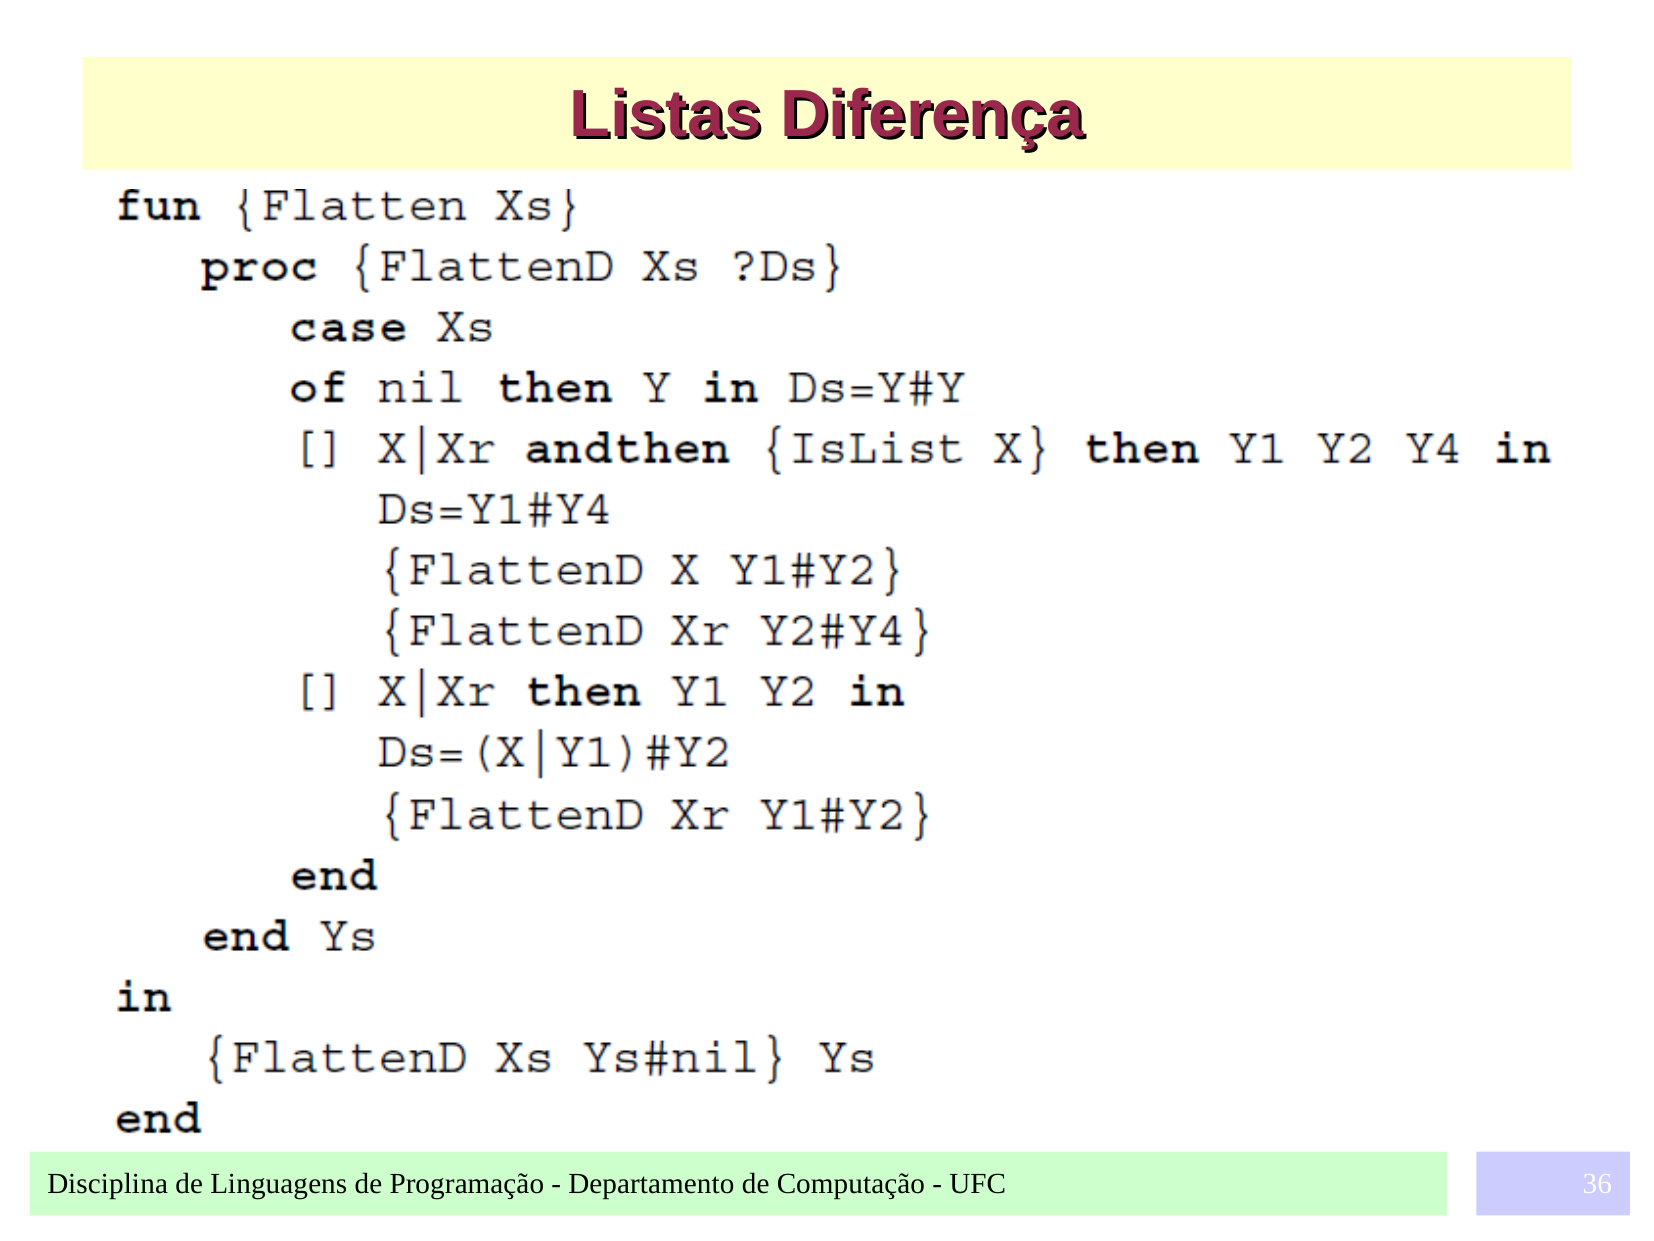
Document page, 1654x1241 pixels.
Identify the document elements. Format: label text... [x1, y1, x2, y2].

picture [112, 189, 1560, 1143]
title Listas Diferença [82, 56, 1571, 170]
